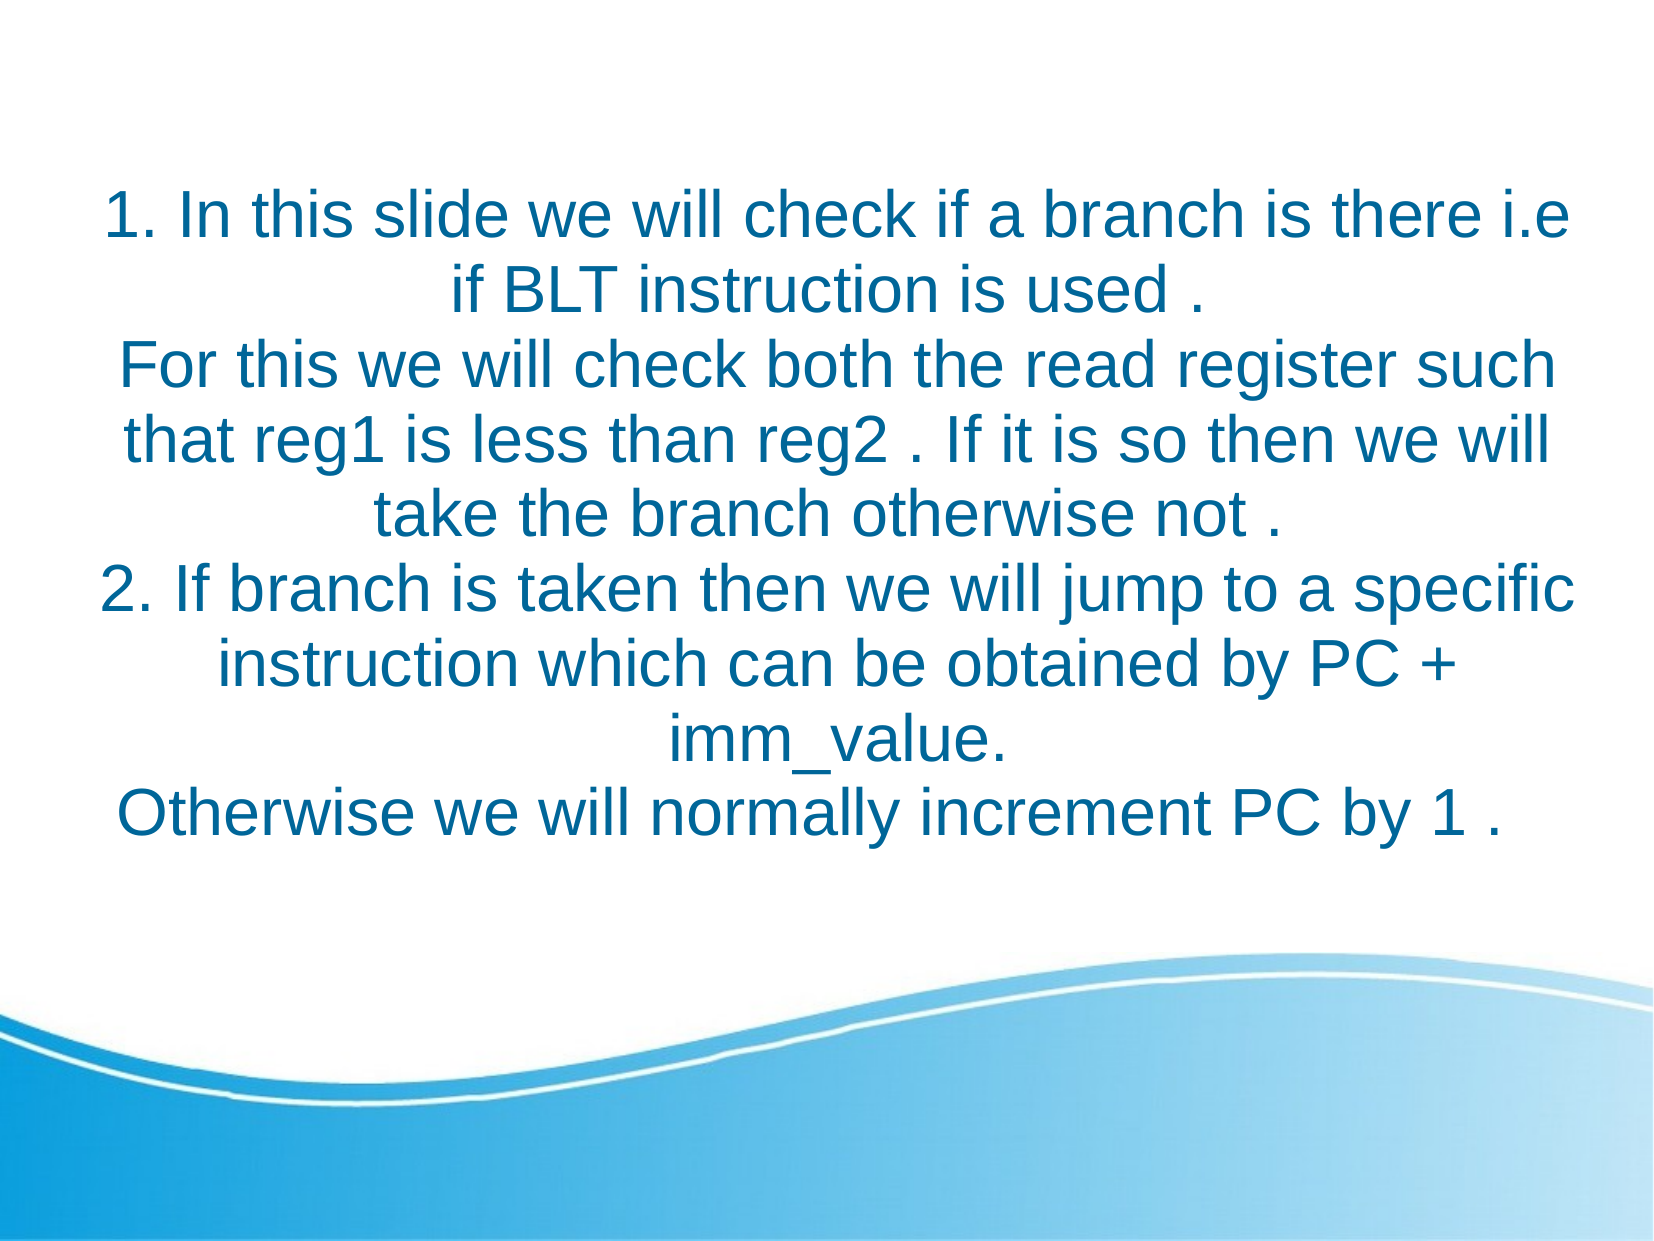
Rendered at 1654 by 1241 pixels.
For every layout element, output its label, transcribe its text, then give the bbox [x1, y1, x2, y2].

title 1. In this slide we will check if a branch is there i.e if BLT instruction is used . For this we will check both the read register such that reg1 is less than reg2 . If it is so then we will take the branch otherwise not . 2. If branch is taken then we will jump to a specific instruction which can be obtained by PC + imm_value. Otherwise we will normally increment PC by 1 . [94, 59, 1583, 969]
picture [0, 952, 1654, 1241]
